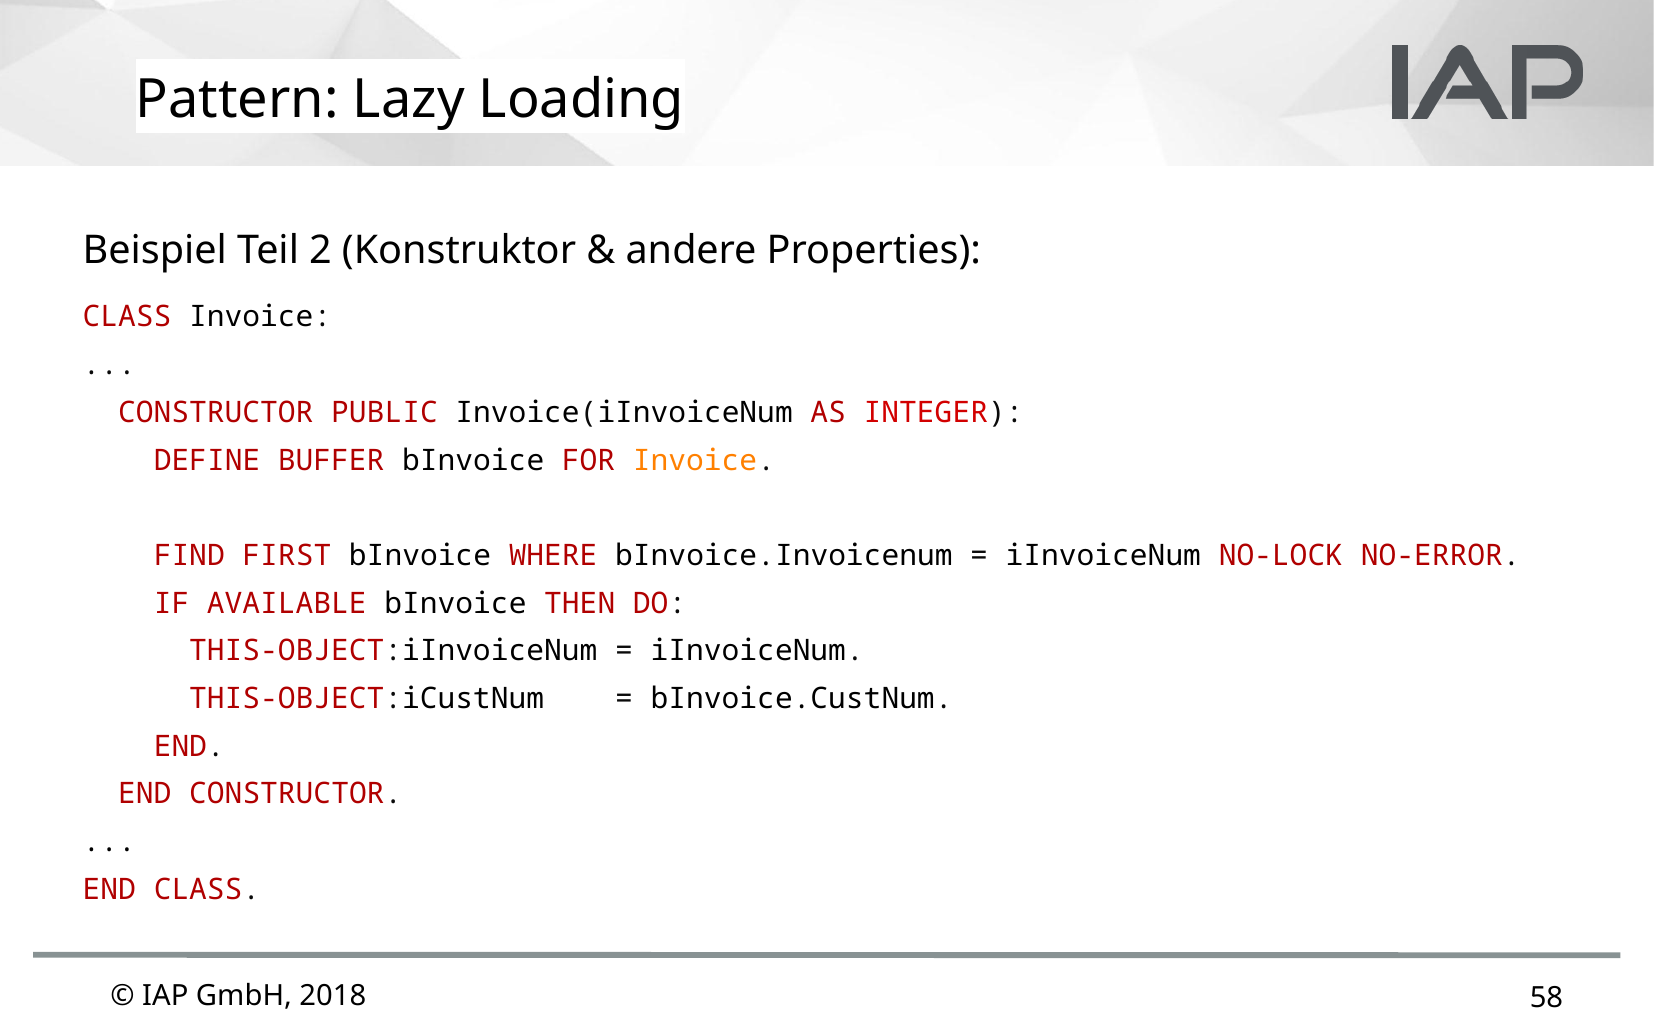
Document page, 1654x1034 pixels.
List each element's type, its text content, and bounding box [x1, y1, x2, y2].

title Pattern: Lazy Loading [135, 41, 1264, 152]
picture [0, 0, 1654, 166]
list Beispiel Teil 2 (Konstruktor & andere Properties): [82, 221, 1571, 295]
list CLASS Invoice: ... CONSTRUCTOR PUBLIC Invoice(iInvoiceNum AS INTEGER): DEFINE BUFFER bInvoice FOR Invoice. FIND FIRST bInvoice WHERE bInvoice.Invoicenum = iInvoiceNum NO-LOCK NO-ERROR. IF AVAILABLE bInvoice THEN DO: THIS-OBJECT:iInvoiceNum = iInvoiceNum. THIS-OBJECT:iCustNum = bInvoice.CustNum. END. END CONSTRUCTOR. ... END CLASS. [82, 295, 1571, 915]
